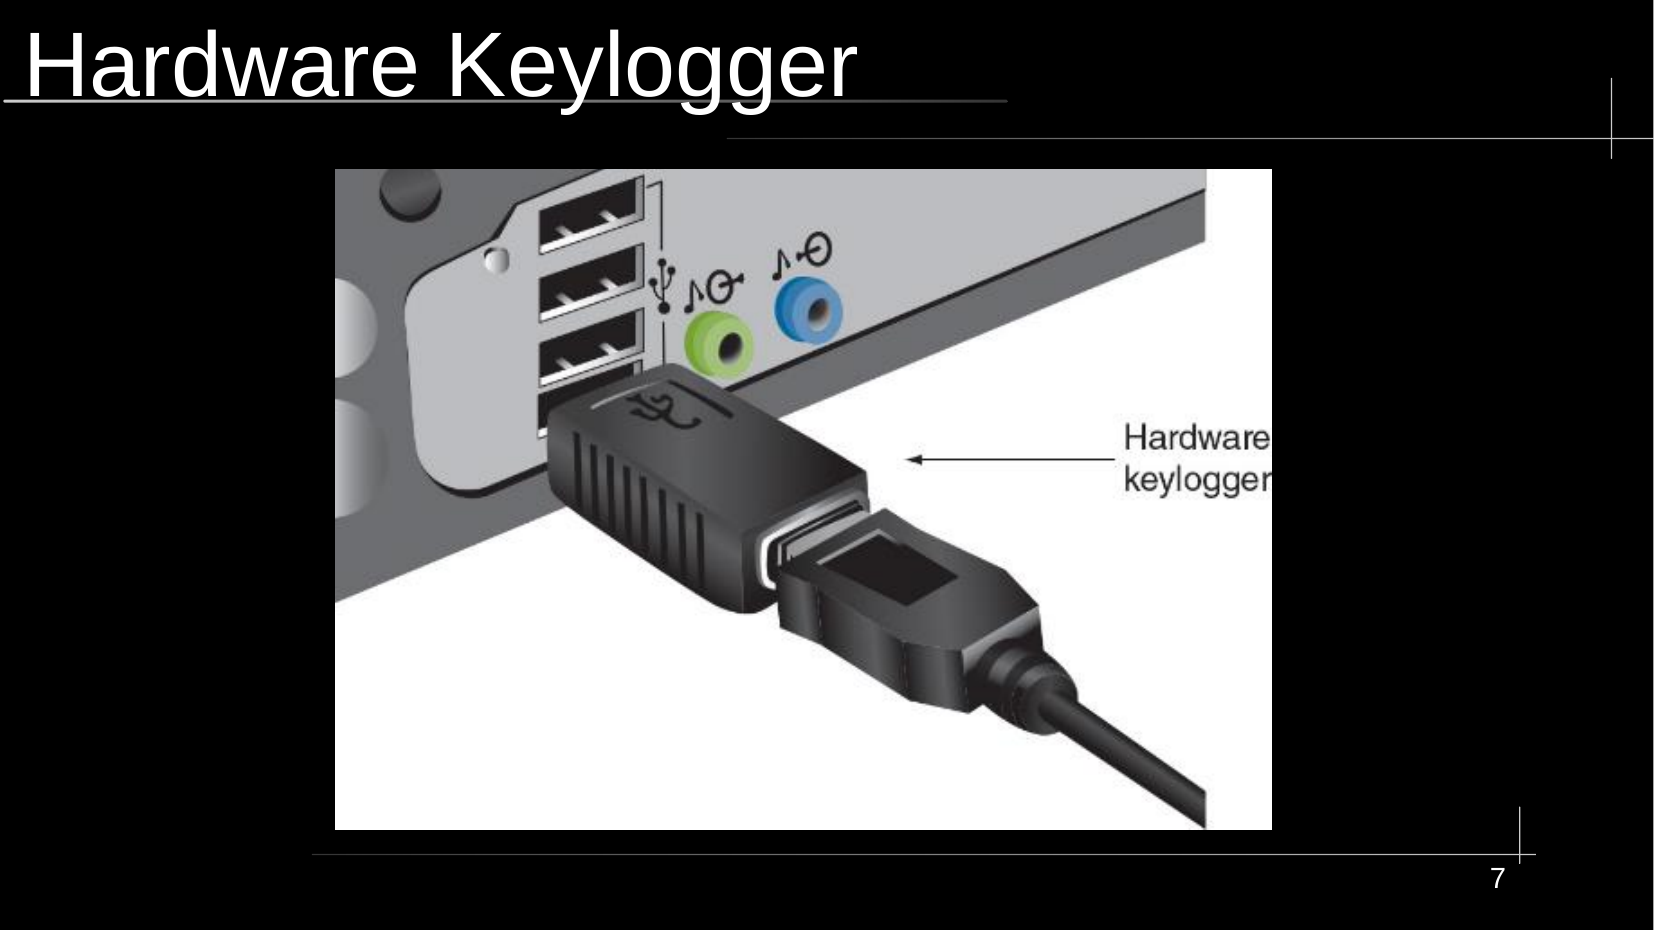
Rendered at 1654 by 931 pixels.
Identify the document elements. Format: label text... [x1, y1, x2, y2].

picture [335, 169, 1272, 830]
title Hardware Keylogger [23, 11, 1589, 119]
